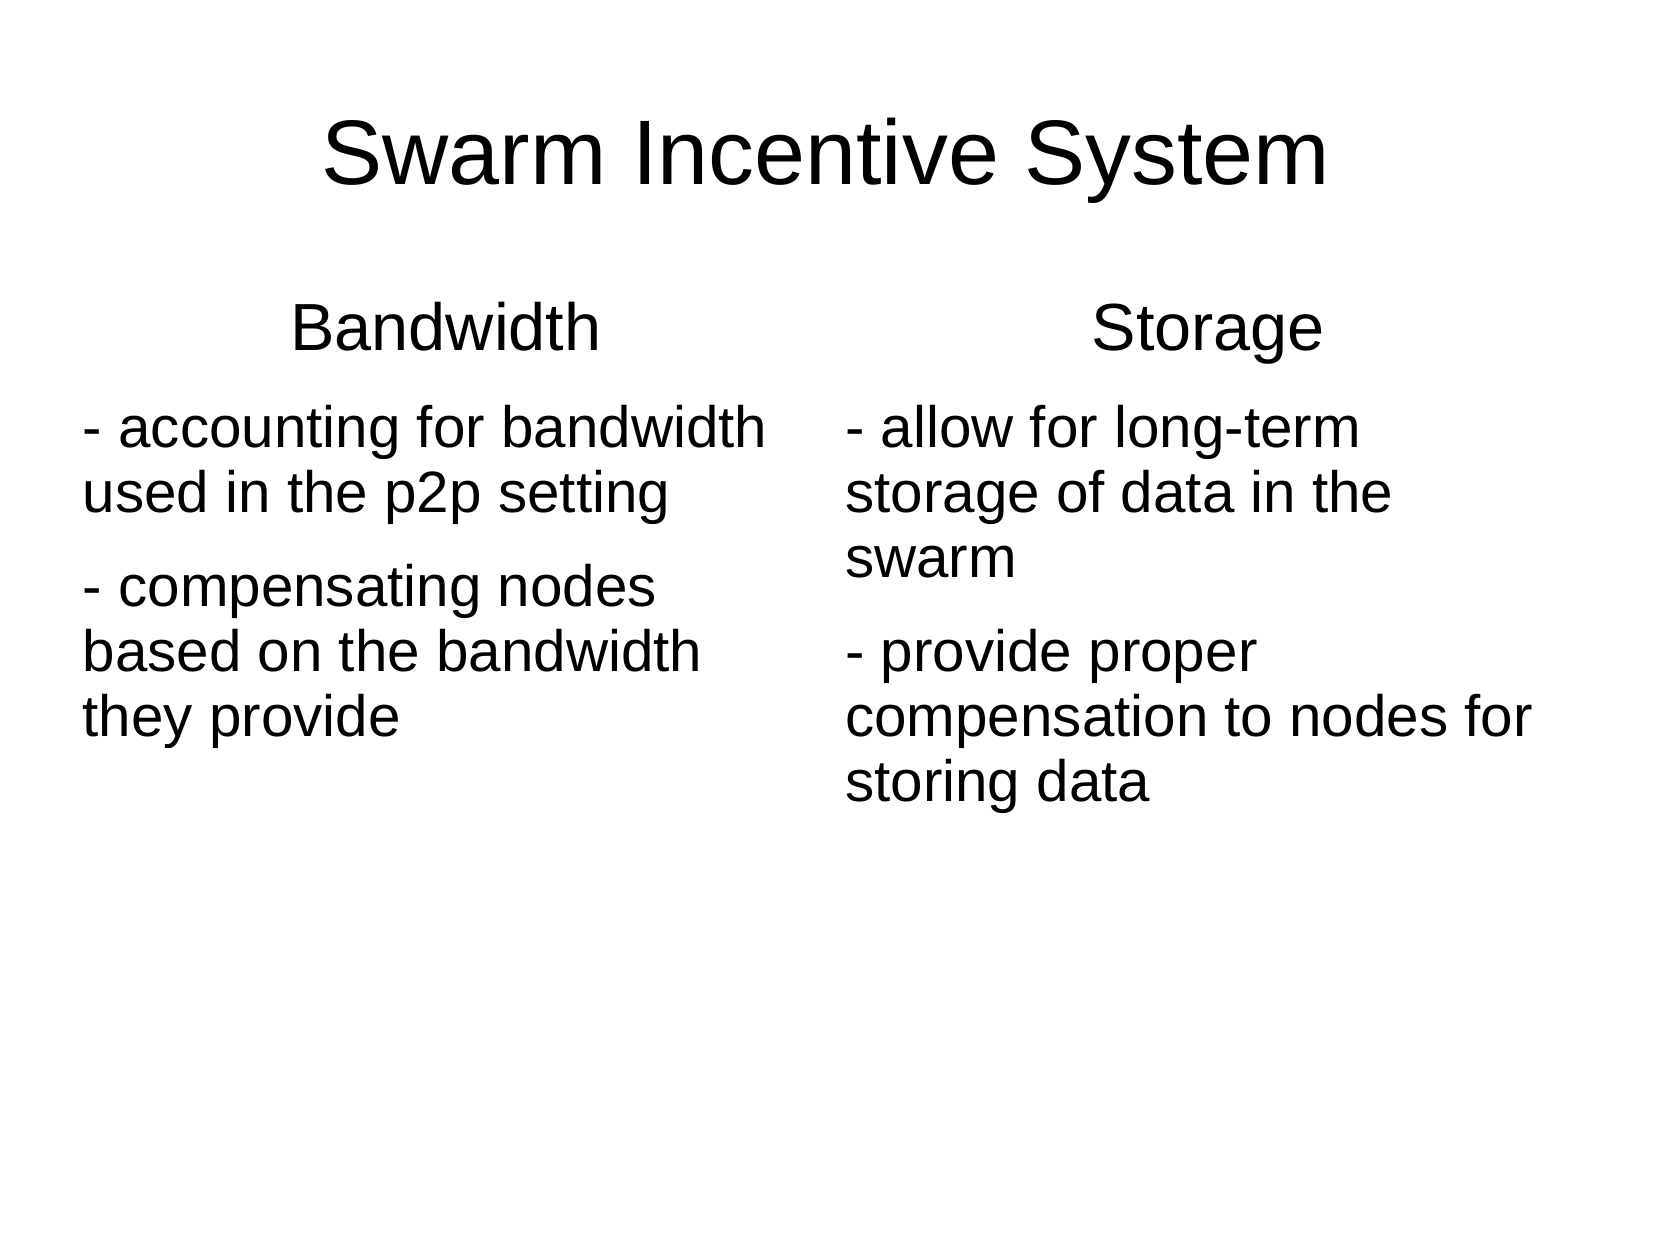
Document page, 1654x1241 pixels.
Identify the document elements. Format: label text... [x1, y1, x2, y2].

list Storage - allow for long-term storage of data in the swarm - provide proper compensation to nodes for storing data [845, 290, 1572, 1010]
list Bandwidth - accounting for bandwidth used in the p2p setting - compensating nodes based on the bandwidth they provide [82, 290, 809, 1010]
title Swarm Incentive System [82, 49, 1571, 257]
